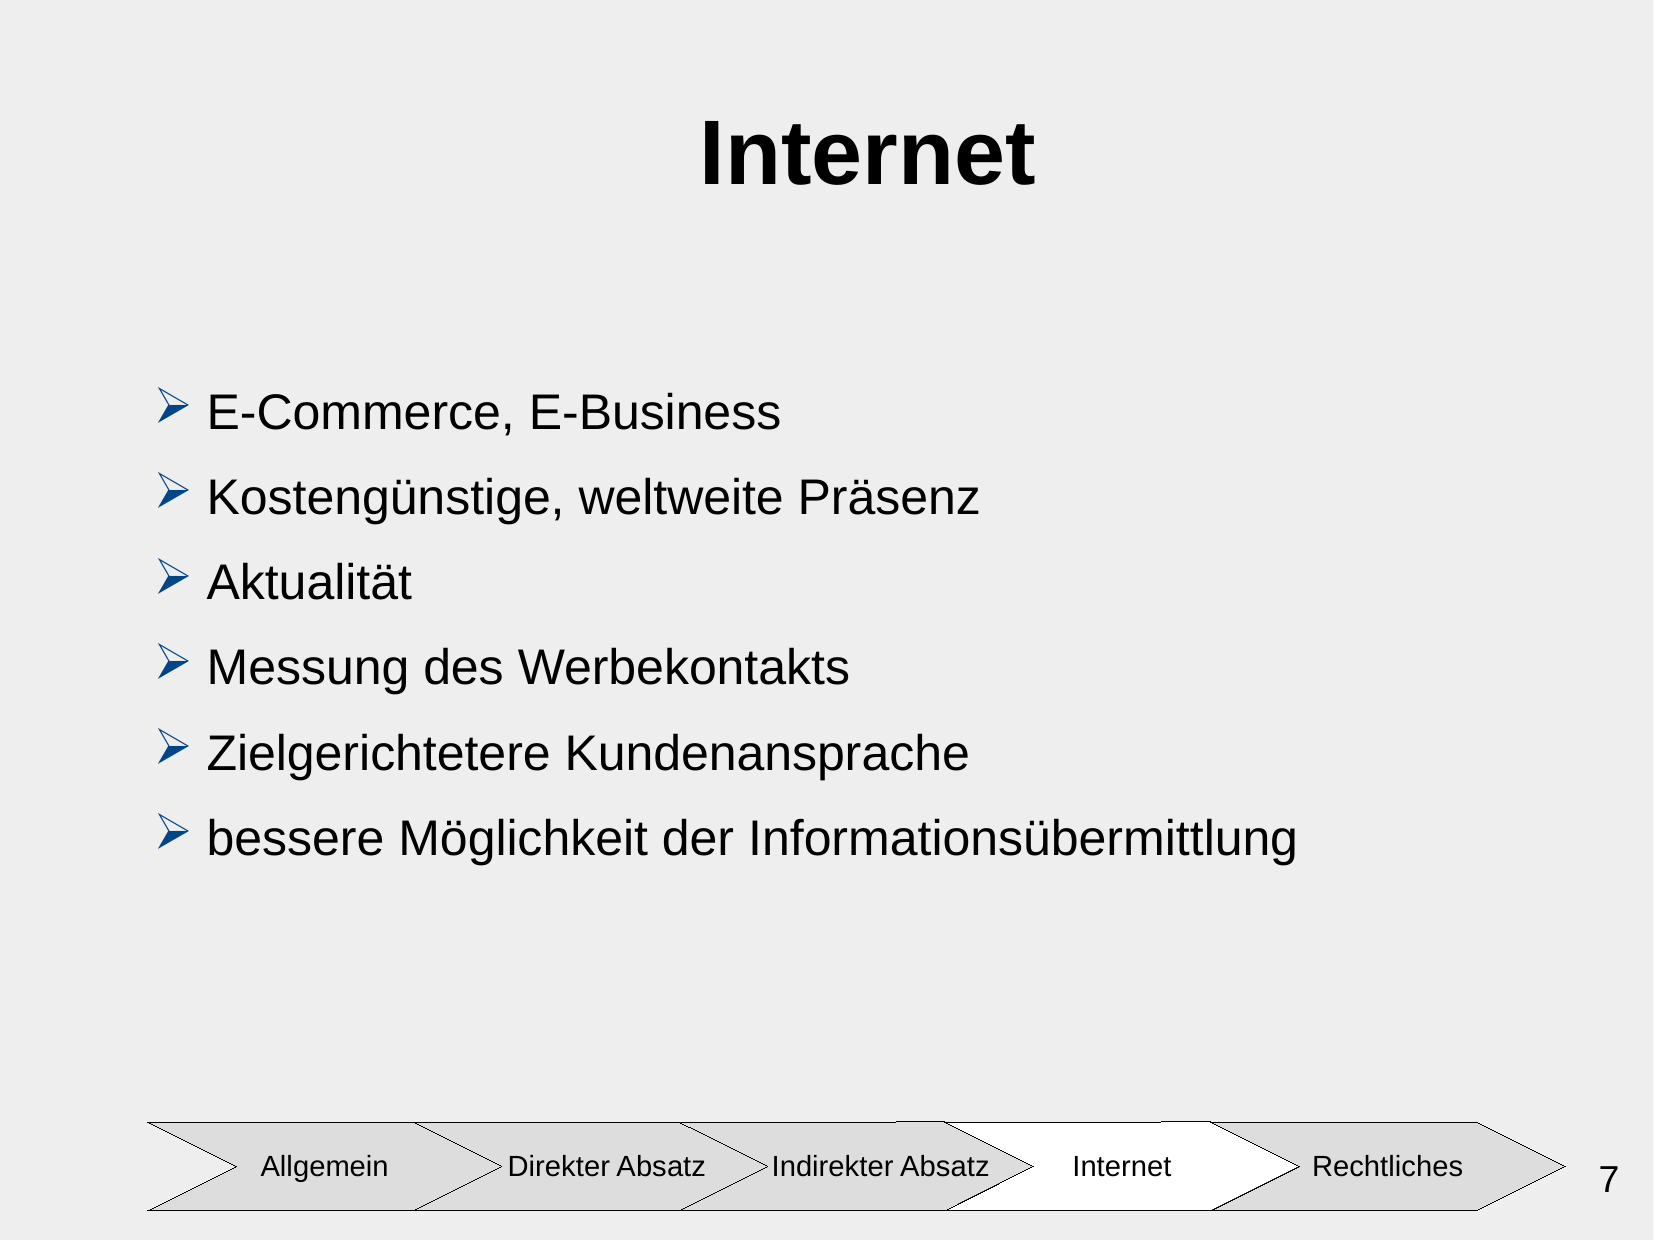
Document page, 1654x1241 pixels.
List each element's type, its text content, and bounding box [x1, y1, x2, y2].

text_box Internet [944, 1121, 1298, 1211]
list E-Commerce, E-Business Kostengünstige, weltweite Präsenz Aktualität Messung des Werbekontakts Zielgerichtetere Kundenansprache bessere Möglichkeit der Informationsübermittlung [135, 383, 1625, 1093]
text_box <Nummer> [1583, 1151, 1654, 1209]
text_box Direkter Absatz [413, 1122, 768, 1211]
text_box Rechtliches [1210, 1122, 1566, 1211]
text_box Indirekter Absatz [681, 1121, 1031, 1211]
text_box Allgemein [147, 1122, 500, 1211]
title Internet [124, 49, 1613, 257]
